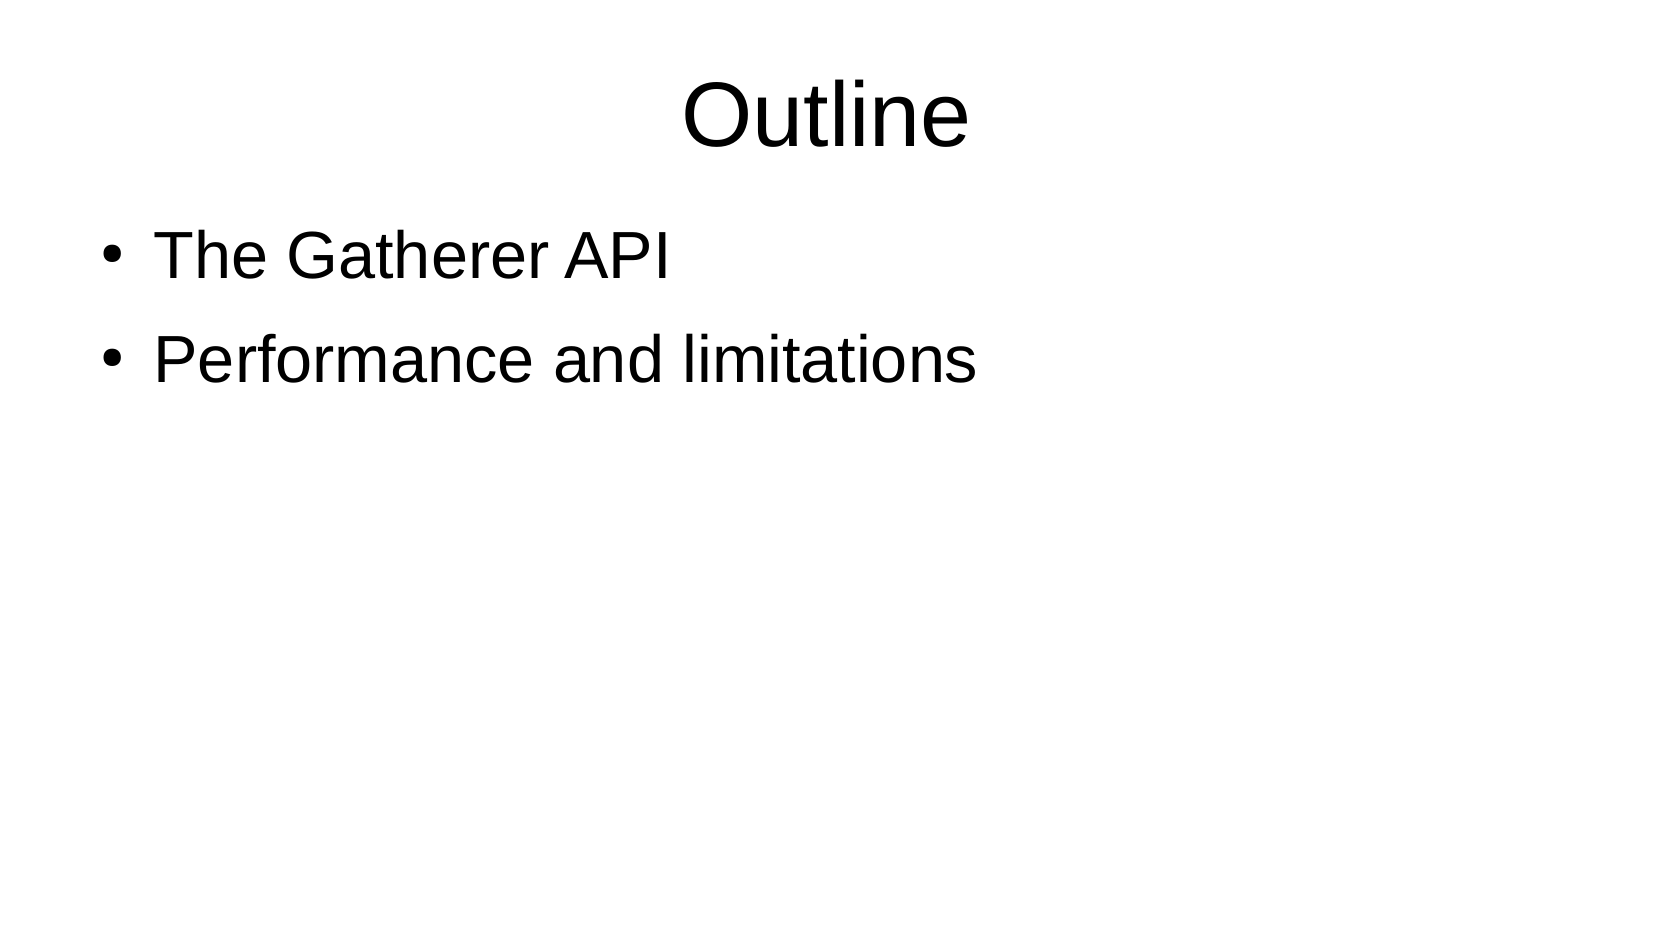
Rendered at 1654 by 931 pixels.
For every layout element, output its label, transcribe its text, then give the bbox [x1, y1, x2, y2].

list The Gatherer API Performance and limitations [82, 217, 1571, 758]
title Outline [82, 37, 1571, 193]
